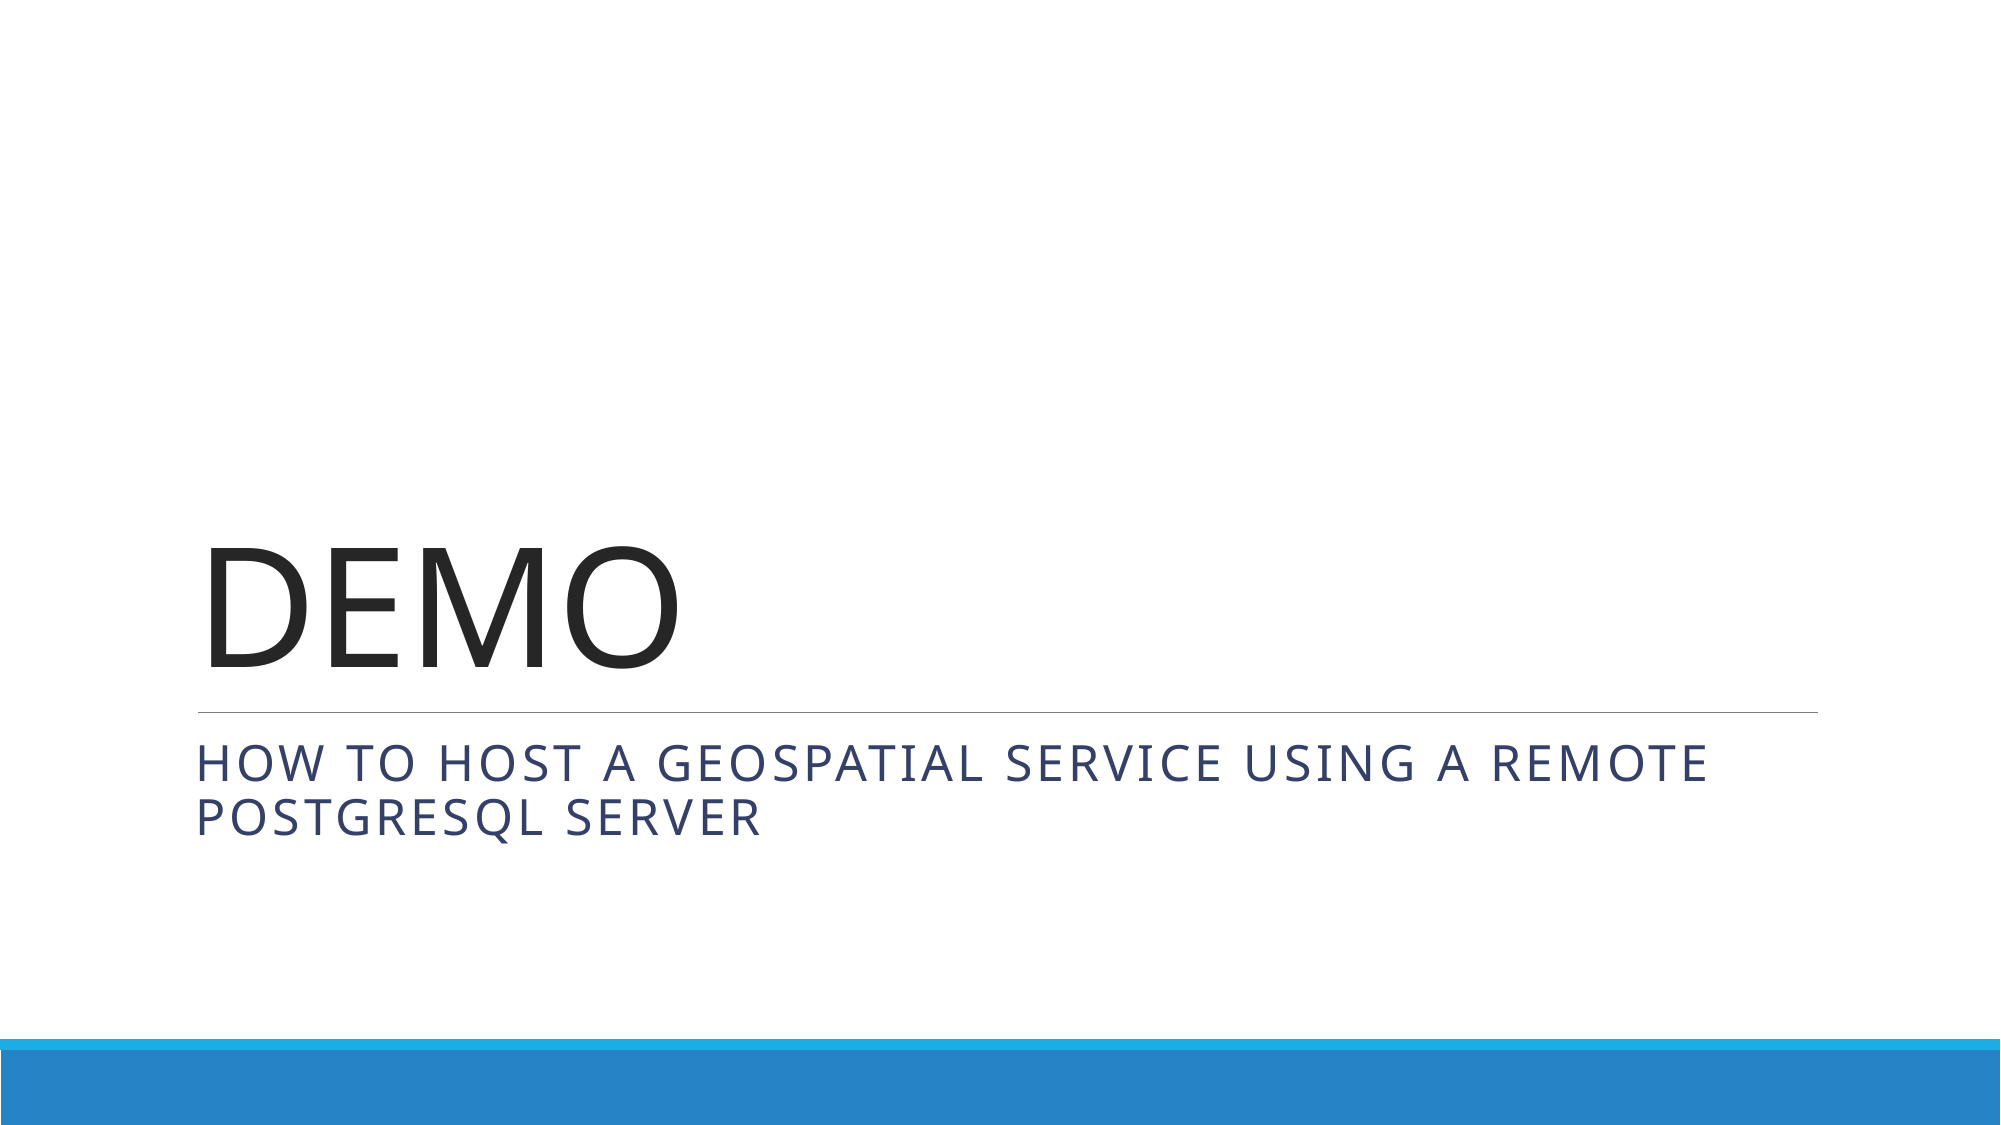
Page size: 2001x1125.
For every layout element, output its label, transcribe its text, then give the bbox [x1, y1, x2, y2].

title DEMO [180, 124, 1831, 710]
list How to host a geospatial service using a remote PostgreSQL server [180, 730, 1831, 919]
